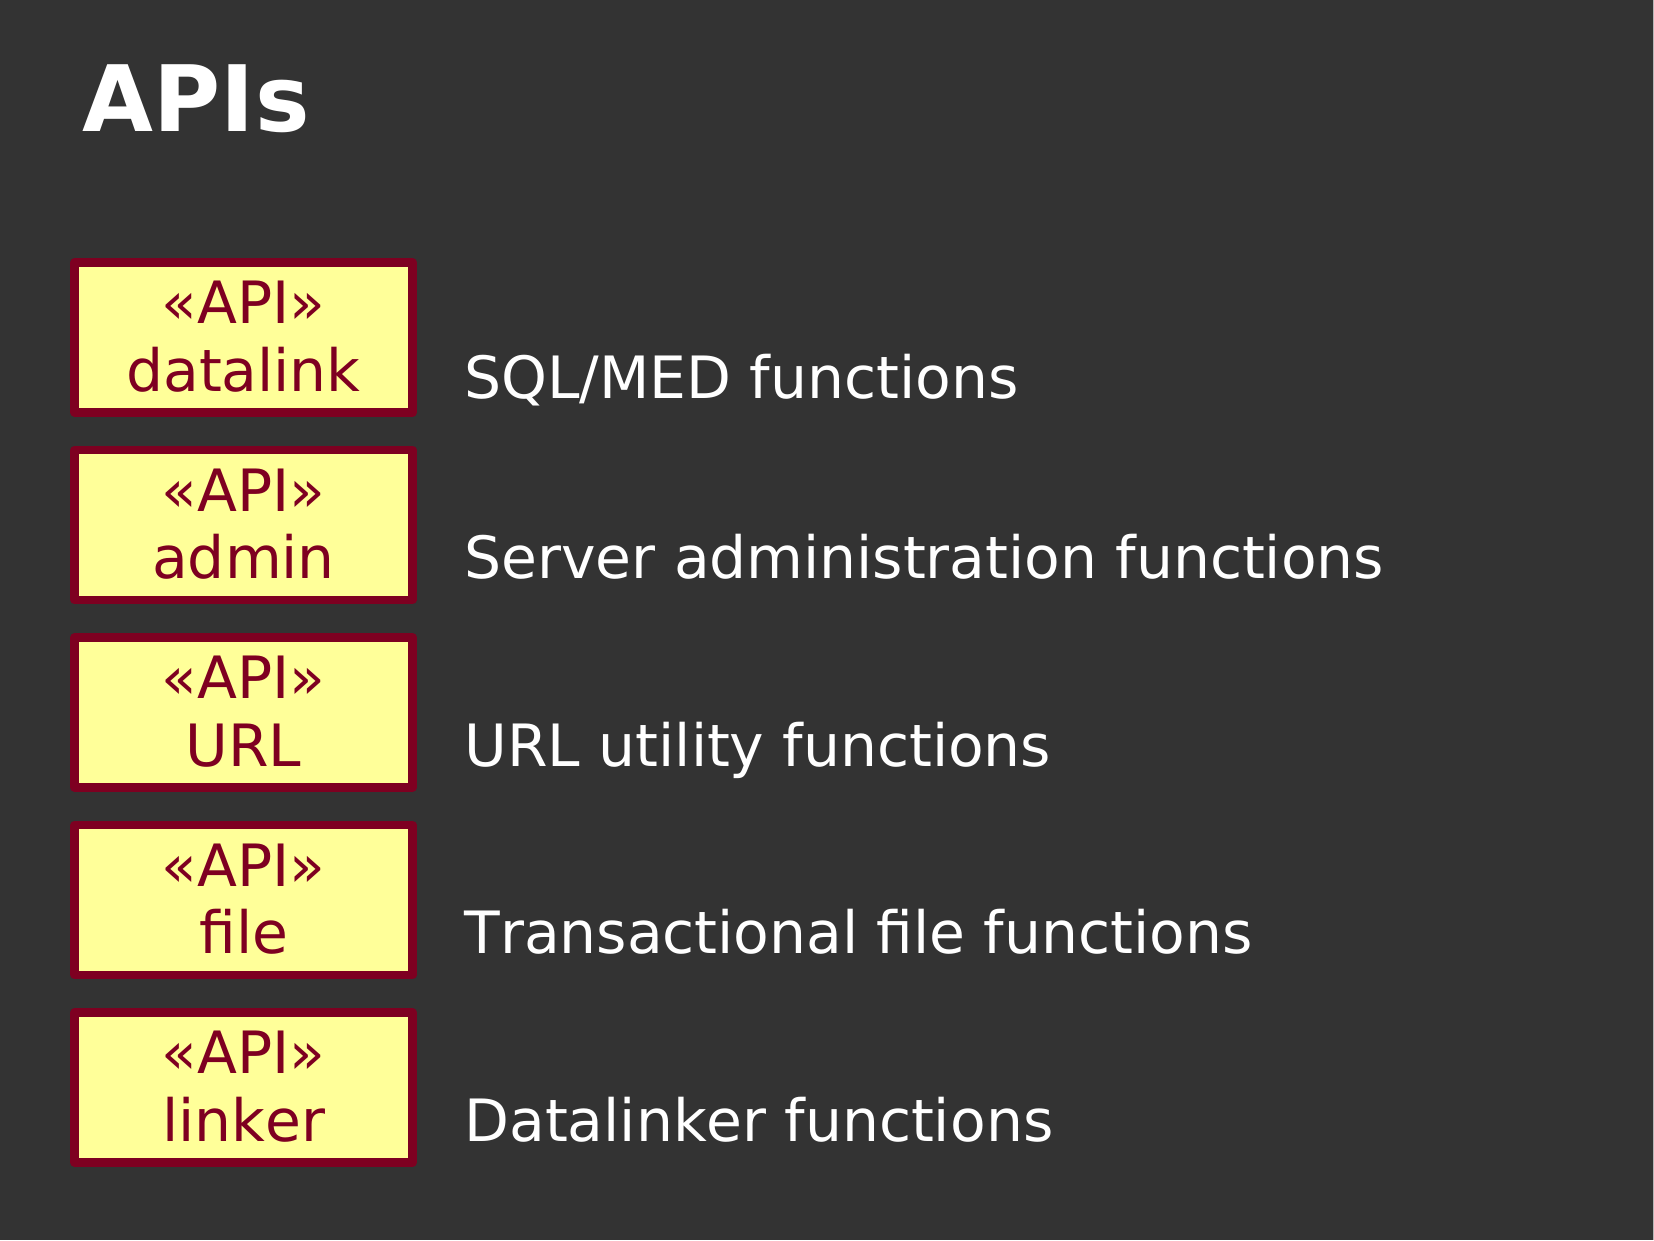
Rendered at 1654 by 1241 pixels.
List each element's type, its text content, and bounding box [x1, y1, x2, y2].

text_box «API» file [74, 825, 413, 976]
text_box Server administration functions [450, 517, 1400, 601]
text_box Transactional file functions [450, 892, 1268, 976]
text_box «API» linker [74, 1012, 413, 1163]
text_box Datalinker functions [450, 1079, 1069, 1163]
text_box «API» admin [74, 450, 413, 601]
text_box URL utility functions [450, 704, 1067, 788]
text_box «API» datalink [74, 262, 413, 413]
text_box SQL/MED functions [450, 337, 1034, 421]
title APIs [82, 46, 1571, 154]
text_box «API» URL [74, 637, 413, 788]
